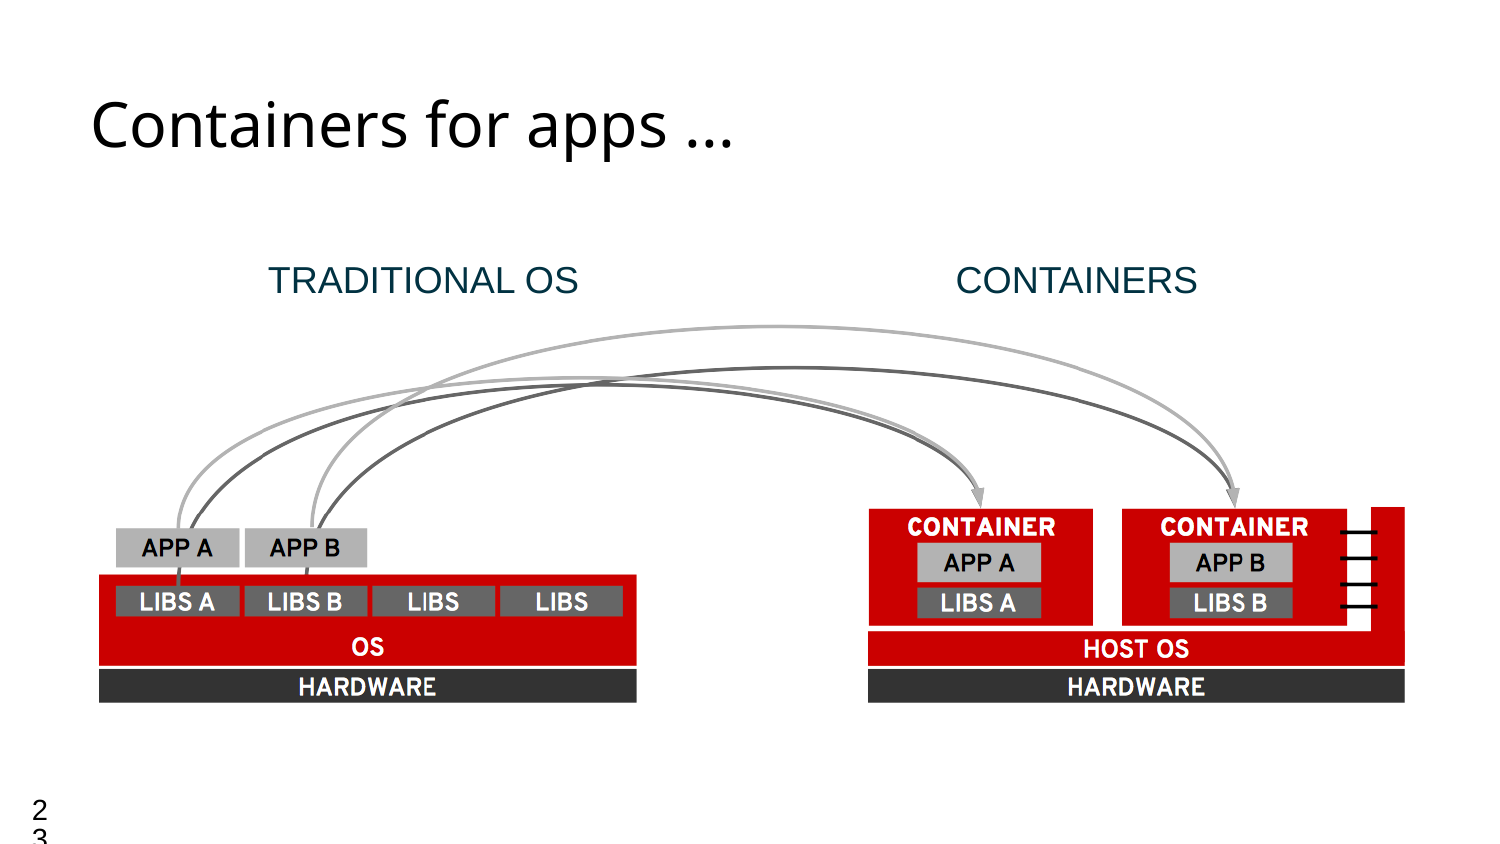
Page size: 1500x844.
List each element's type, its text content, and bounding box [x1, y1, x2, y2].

picture [99, 324, 1405, 703]
text_box CONTAINERS [765, 253, 1388, 324]
text_box Containers for apps ... [75, 33, 1425, 175]
slide_number <number> [16, 776, 77, 842]
text_box TRADITIONAL OS [112, 253, 735, 324]
